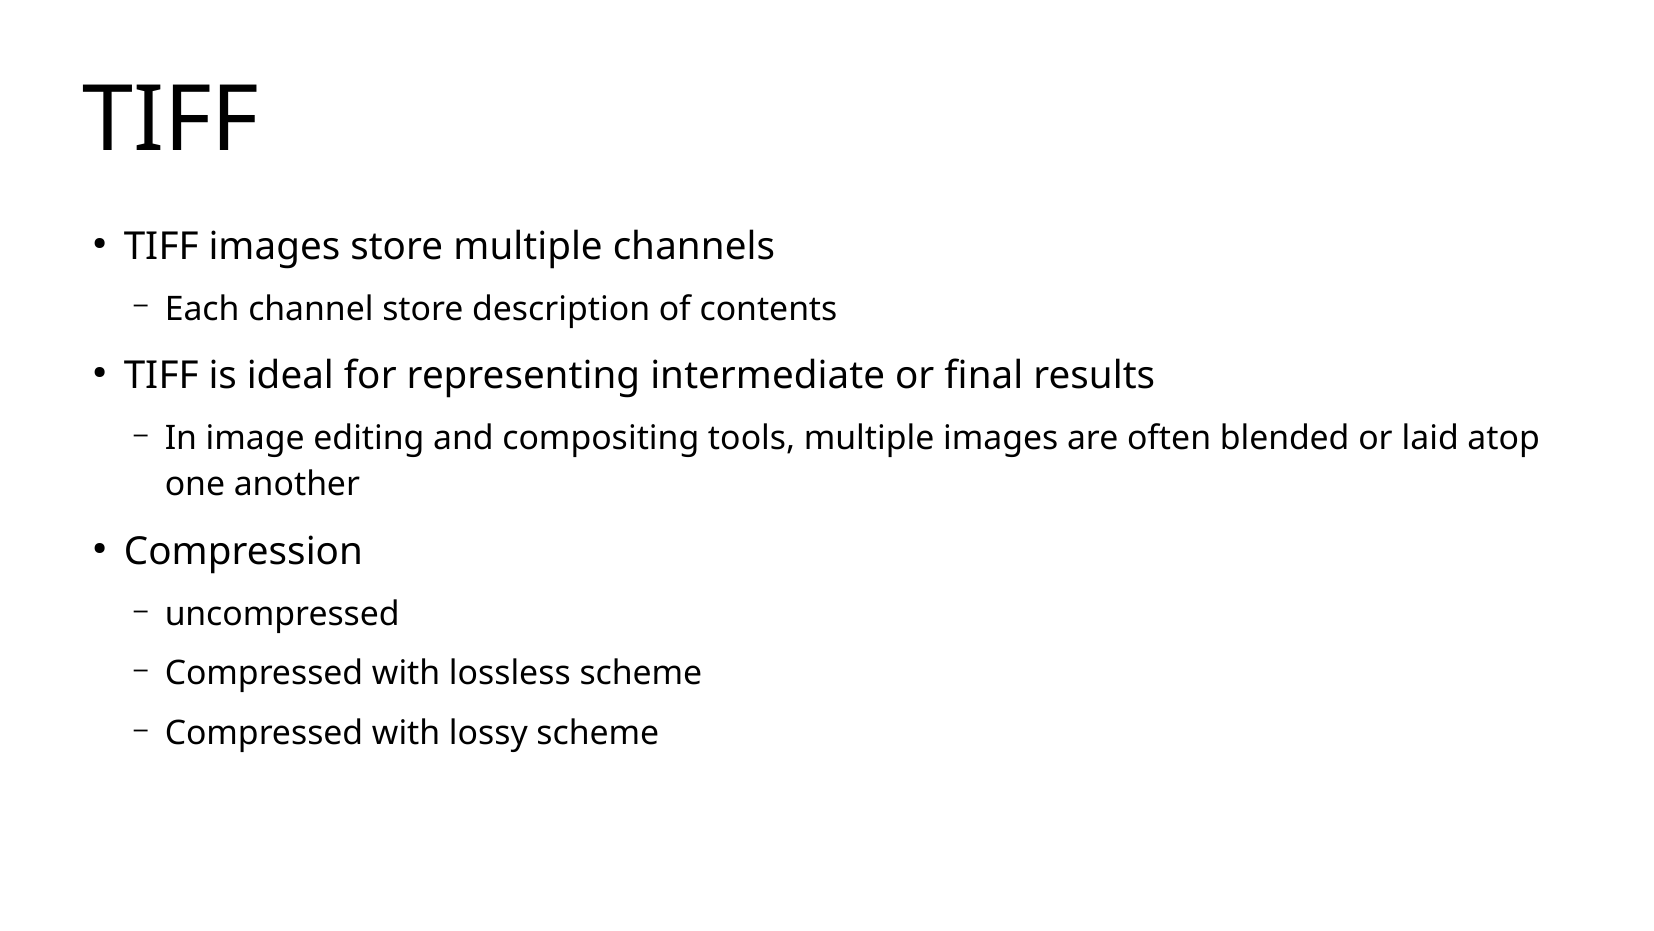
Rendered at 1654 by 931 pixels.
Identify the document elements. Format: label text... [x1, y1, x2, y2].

title TIFF [82, 37, 1571, 193]
list TIFF images store multiple channels Each channel store description of contents TIFF is ideal for representing intermediate or final results In image editing and compositing tools, multiple images are often blended or laid atop one another Compression uncompressed Compressed with lossless scheme Compressed with lossy scheme [82, 217, 1571, 758]
